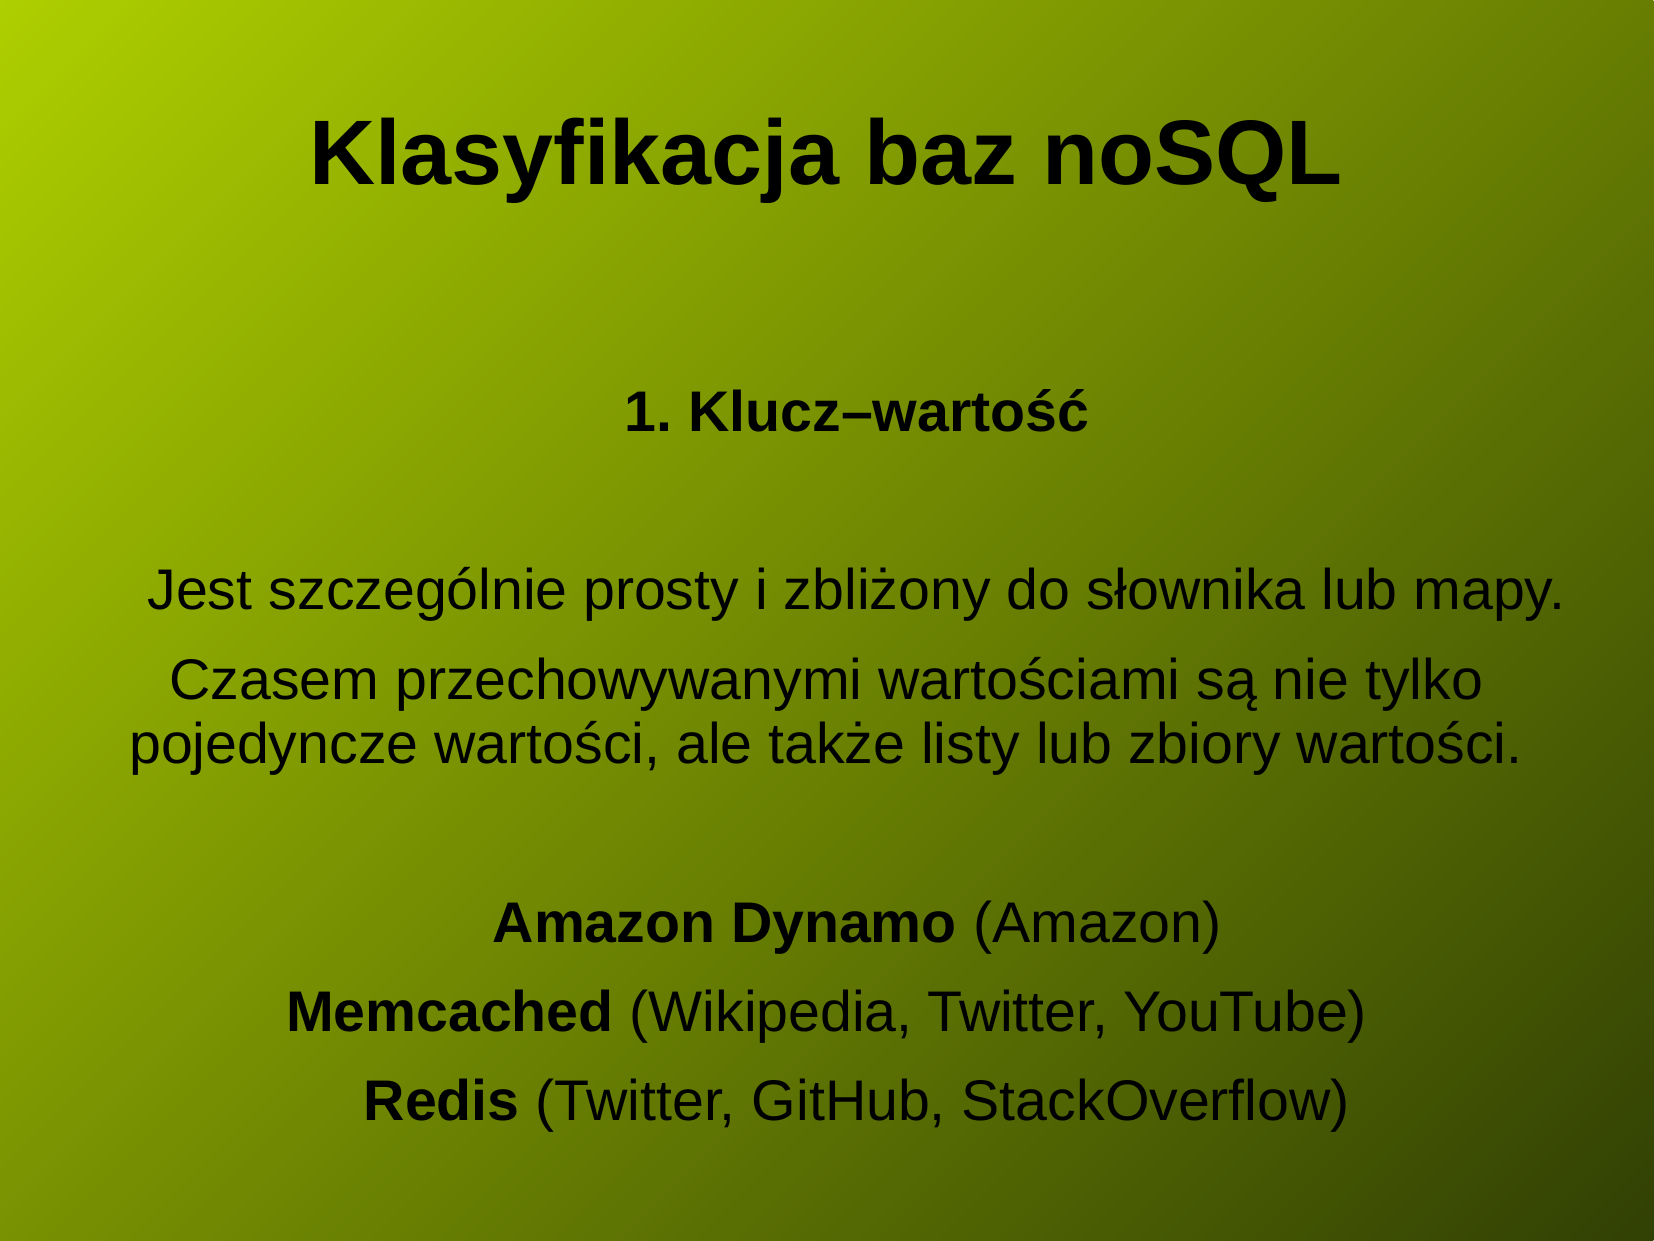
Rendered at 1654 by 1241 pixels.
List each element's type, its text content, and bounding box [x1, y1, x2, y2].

list 1. Klucz–wartość Jest szczególnie prosty i zbliżony do słownika lub mapy. Czasem przechowywanymi wartościami są nie tylko pojedyncze wartości, ale także listy lub zbiory wartości. Amazon Dynamo (Amazon) Memcached (Wikipedia, Twitter, YouTube) Redis (Twitter, GitHub, StackOverflow) [82, 290, 1571, 1158]
title Klasyfikacja baz noSQL [82, 49, 1571, 257]
